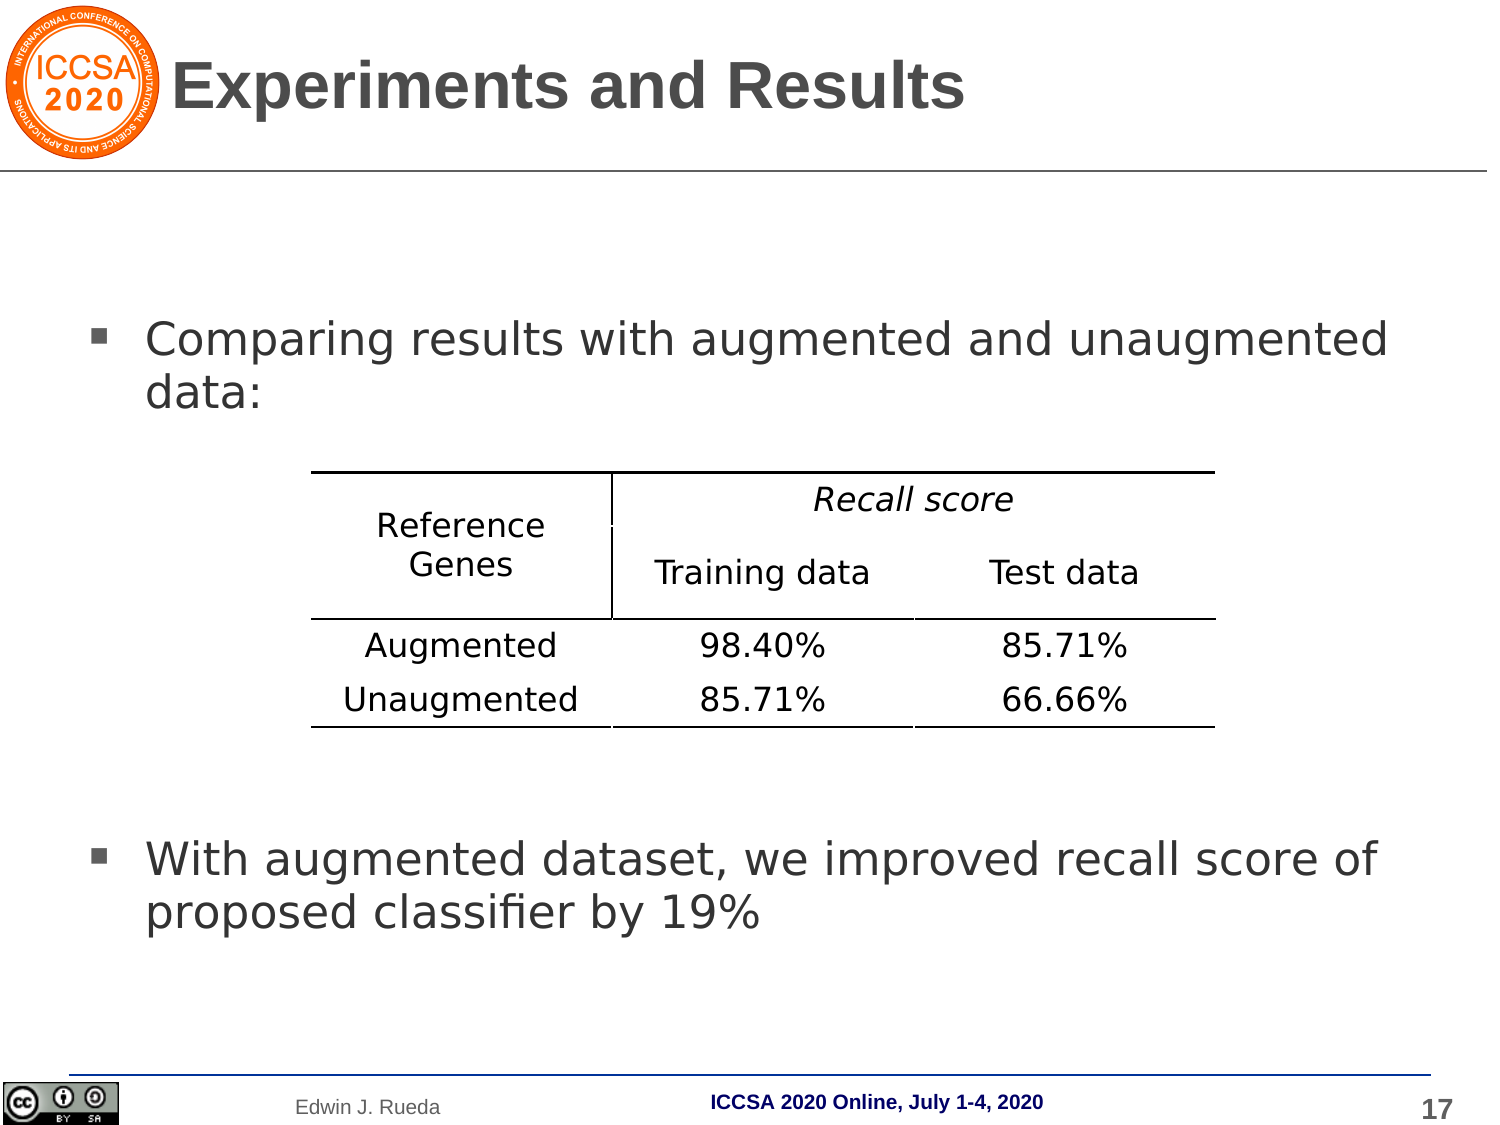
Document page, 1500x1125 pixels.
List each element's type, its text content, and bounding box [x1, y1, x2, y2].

table_cell Unaugmented [311, 674, 611, 726]
title Experiments and Results [171, 11, 1495, 160]
picture [3, 1082, 119, 1125]
table_cell Test data [915, 527, 1215, 618]
table_header Reference Genes [311, 474, 611, 618]
table_header Recall score [613, 474, 1215, 525]
picture [5, 5, 160, 160]
list Comparing results with augmented and unaugmented data: [88, 313, 1418, 420]
table_cell 66.66% [915, 674, 1215, 726]
table_cell 85.71% [915, 620, 1216, 672]
list With augmented dataset, we improved recall score of proposed classifier by 19% [88, 832, 1418, 940]
table_cell 98.40% [613, 620, 914, 672]
table_cell 85.71% [613, 674, 913, 726]
table_cell Training data [613, 527, 913, 618]
table_cell Augmented [311, 620, 612, 672]
